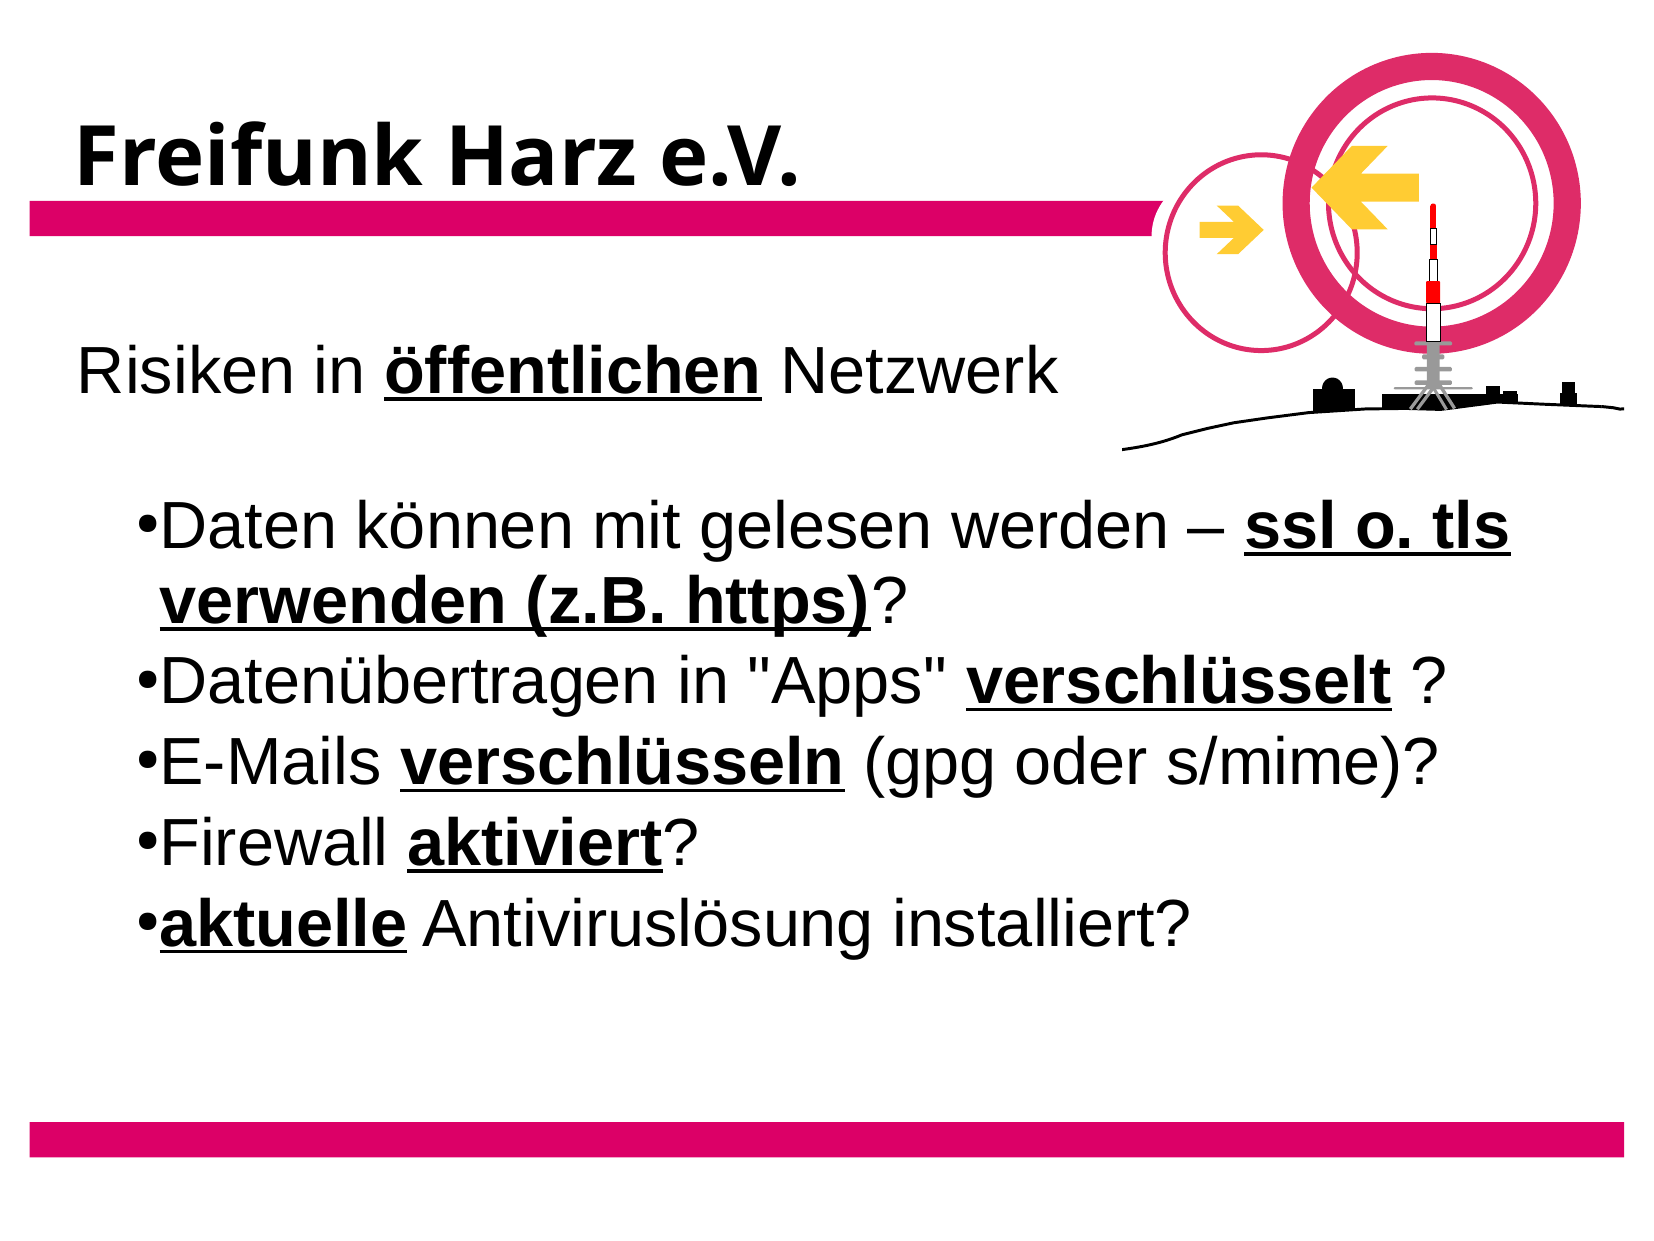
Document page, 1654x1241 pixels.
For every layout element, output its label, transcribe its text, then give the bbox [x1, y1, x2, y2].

subtitle Risiken in öffentlichen Netzwerk Daten können mit gelesen werden – ssl o. tls verwenden (z.B. https)? Datenübertragen in "Apps" verschlüsselt ? E-Mails verschlüsseln (gpg oder s/mime)? Firewall aktiviert? aktuelle Antiviruslösung installiert? [76, 297, 1565, 1071]
